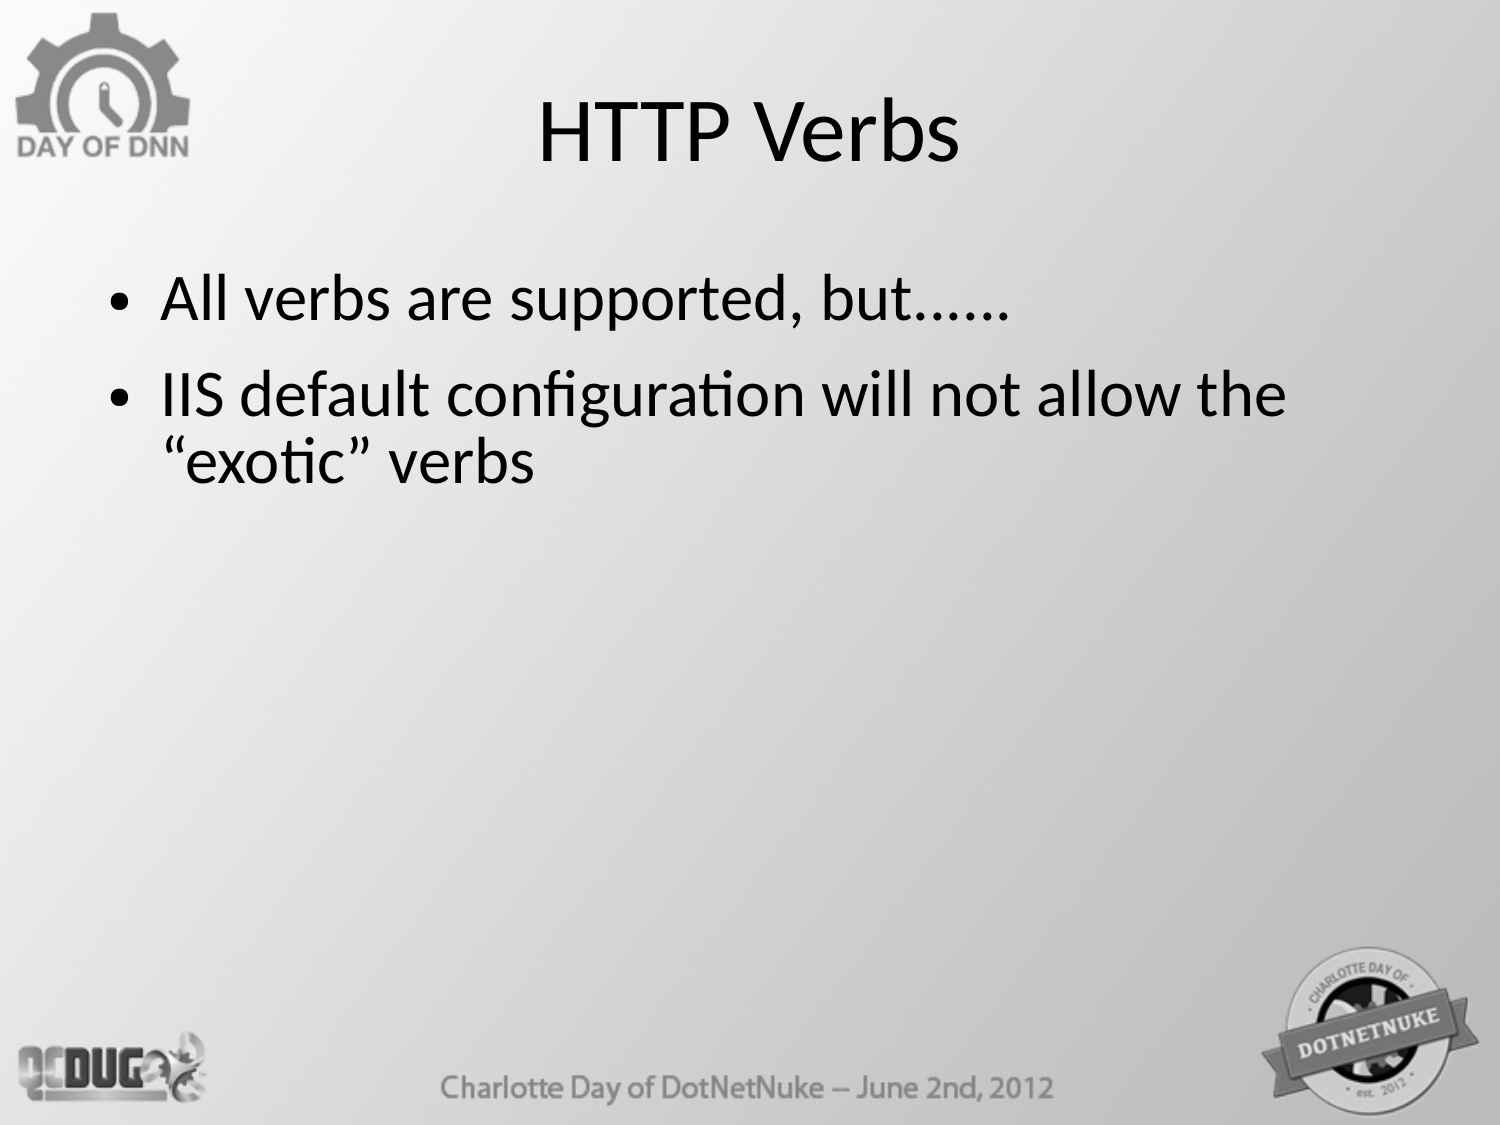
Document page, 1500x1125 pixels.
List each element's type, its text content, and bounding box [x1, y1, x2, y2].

picture [0, 0, 1500, 1125]
title HTTP Verbs [75, 45, 1425, 233]
list All verbs are supported, but...... IIS default configuration will not allow the “exotic” verbs [75, 262, 1426, 1005]
